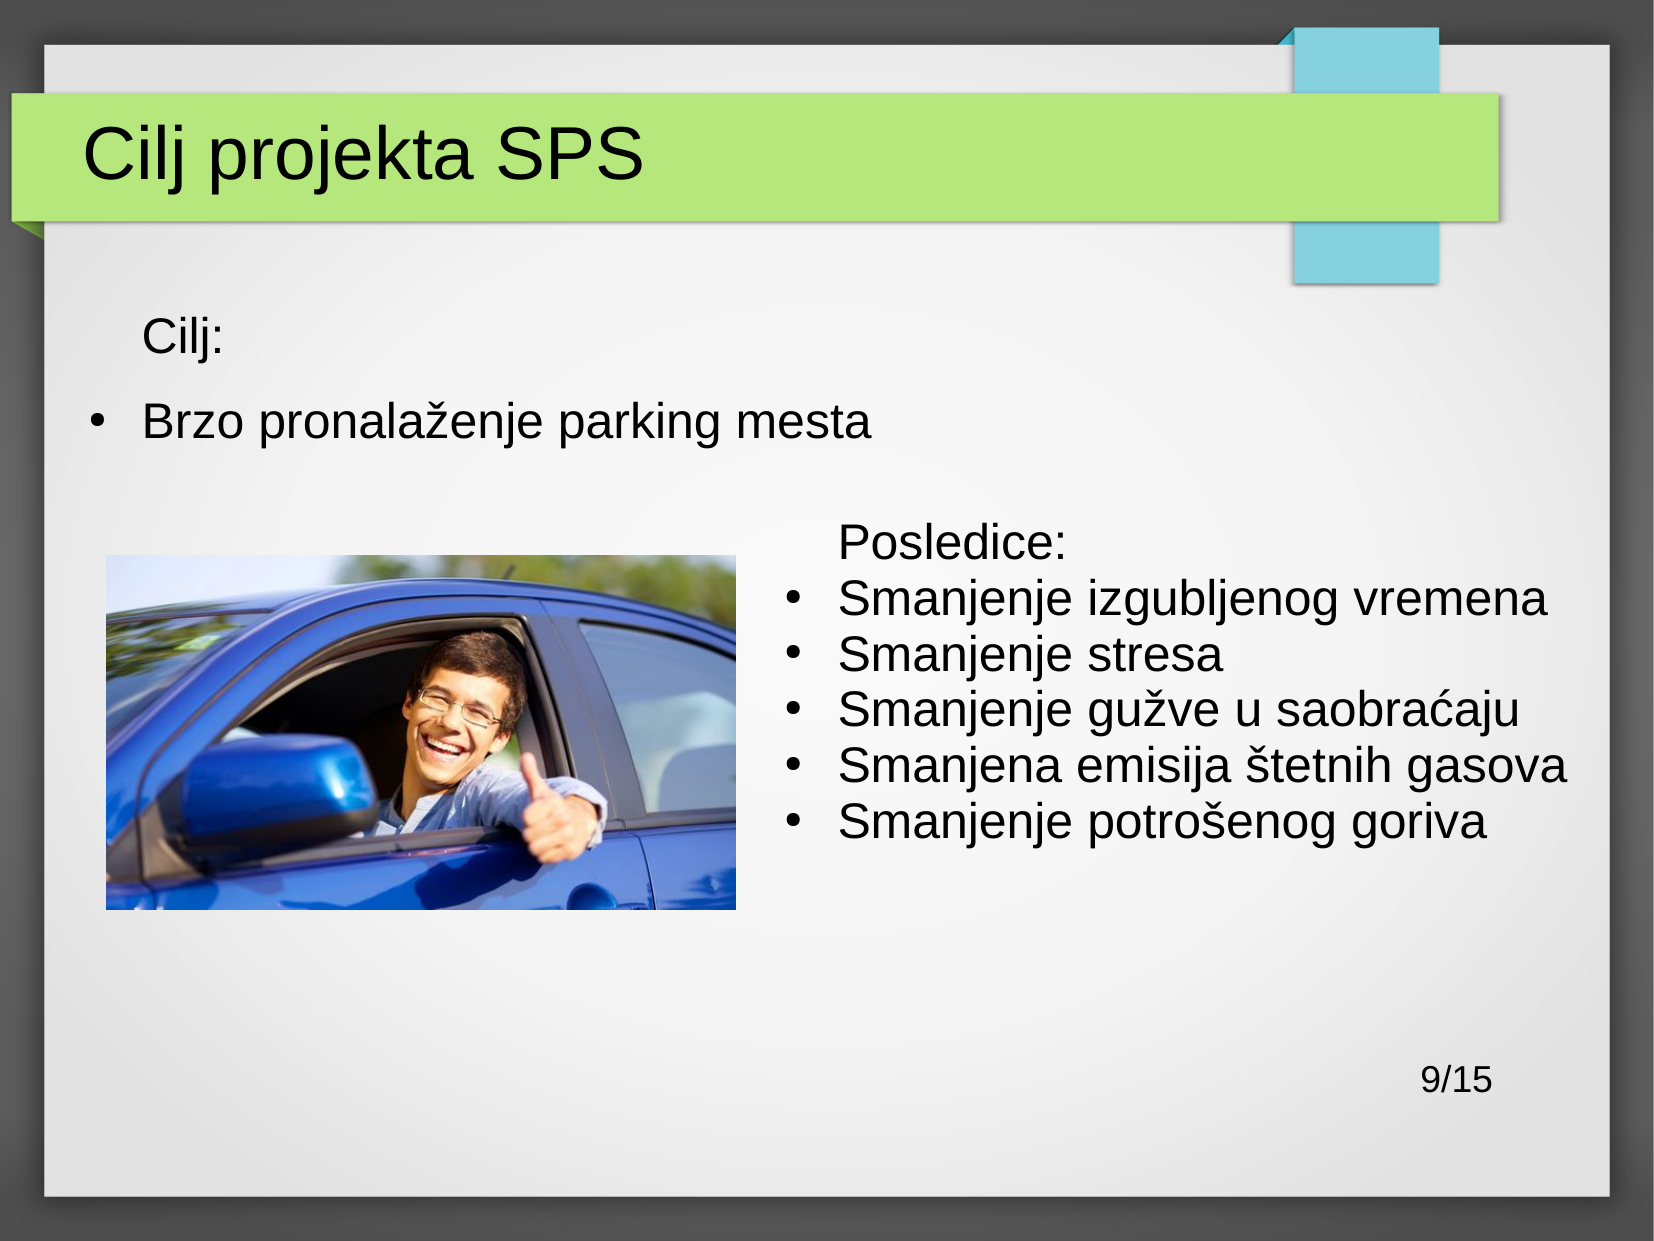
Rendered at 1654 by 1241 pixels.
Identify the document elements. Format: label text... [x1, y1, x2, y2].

list Cilj: Brzo pronalaženje parking mesta [70, 308, 993, 508]
text_box Posledice: Smanjenje izgubljenog vremena Smanjenje stresa Smanjenje gužve u saobraćaju Smanjena emisija štetnih gasova Smanjenje potrošenog goriva [751, 506, 1583, 1004]
title Cilj projekta SPS [82, 94, 1264, 213]
picture [0, 0, 1654, 1241]
text_box 9/15 [1405, 1051, 1534, 1132]
